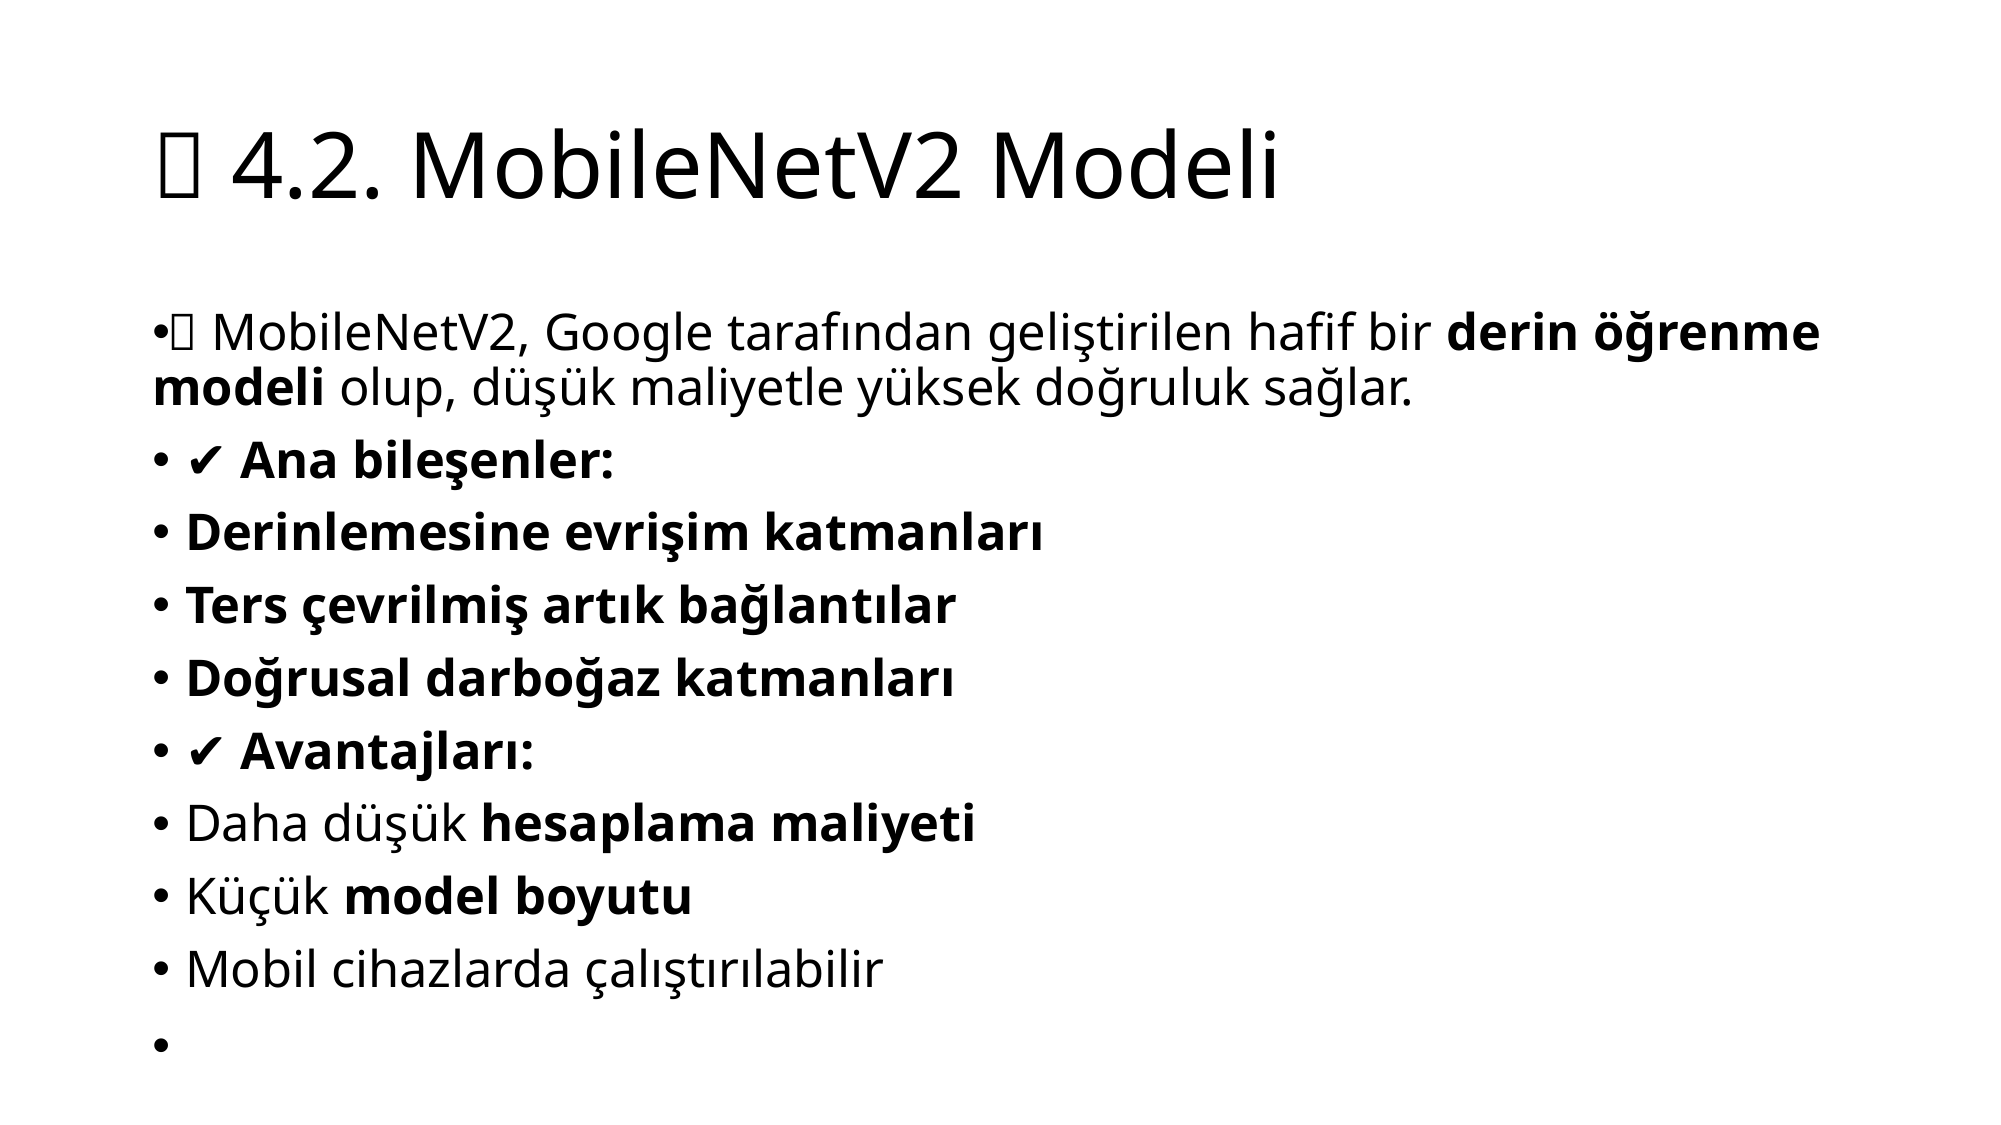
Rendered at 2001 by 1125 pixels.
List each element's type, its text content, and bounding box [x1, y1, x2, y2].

list 📌 MobileNetV2, Google tarafından geliştirilen hafif bir derin öğrenme modeli olup, düşük maliyetle yüksek doğruluk sağlar. ✔ Ana bileşenler: Derinlemesine evrişim katmanları Ters çevrilmiş artık bağlantılar Doğrusal darboğaz katmanları ✔ Avantajları: Daha düşük hesaplama maliyeti Küçük model boyutu Mobil cihazlarda çalıştırılabilir [137, 299, 1863, 1014]
title 📌 4.2. MobileNetV2 Modeli [137, 59, 1863, 278]
